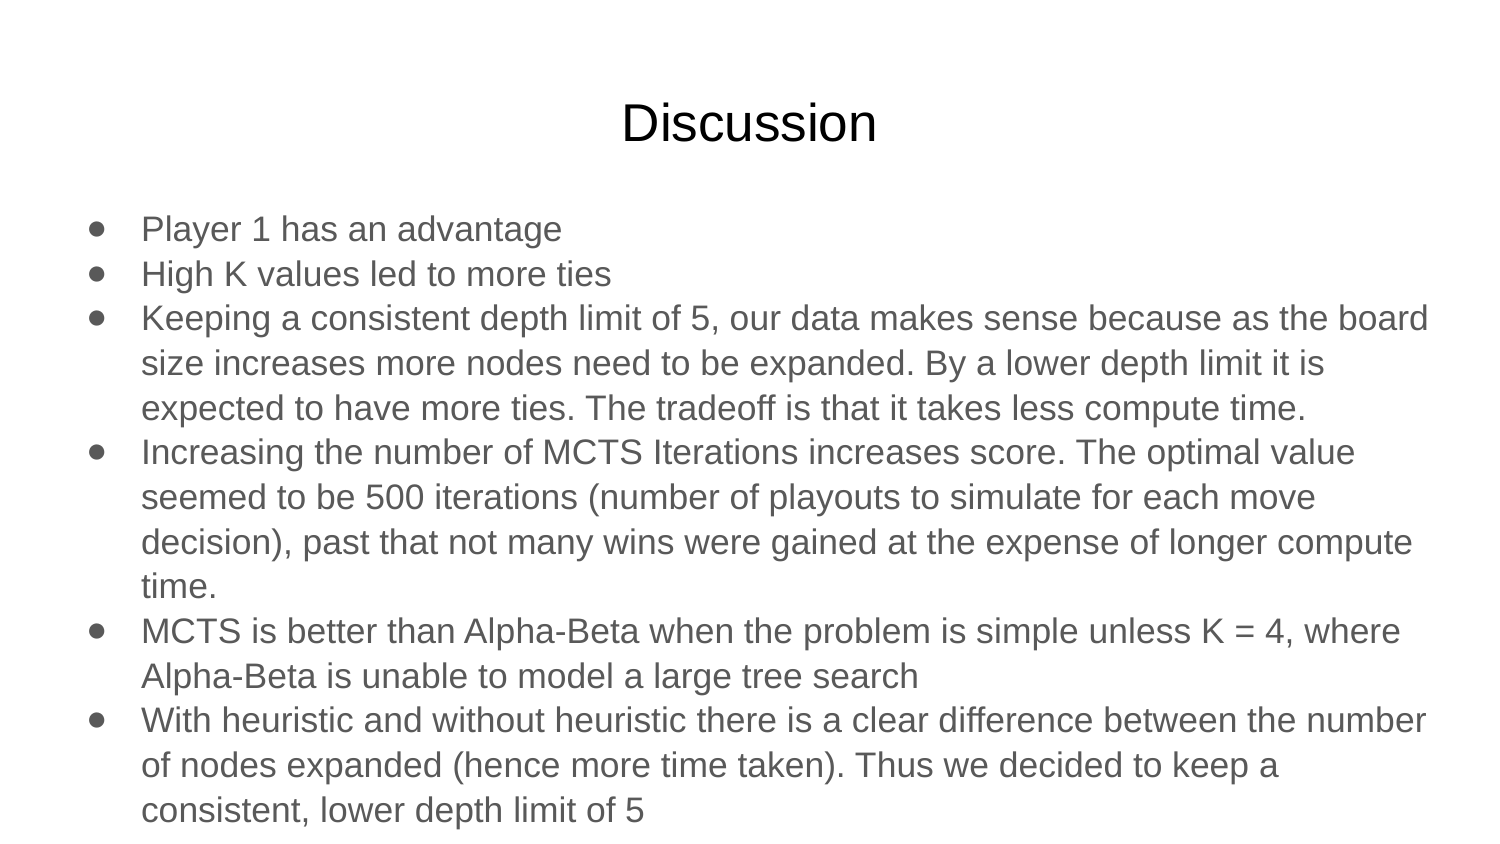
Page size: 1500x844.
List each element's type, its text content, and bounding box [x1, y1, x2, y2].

list Player 1 has an advantage High K values led to more ties Keeping a consistent depth limit of 5, our data makes sense because as the board size increases more nodes need to be expanded. By a lower depth limit it is expected to have more ties. The tradeoff is that it takes less compute time. Increasing the number of MCTS Iterations increases score. The optimal value seemed to be 500 iterations (number of playouts to simulate for each move decision), past that not many wins were gained at the expense of longer compute time. MCTS is better than Alpha-Beta when the problem is simple unless K = 4, where Alpha-Beta is unable to model a large tree search With heuristic and without heuristic there is a clear difference between the number of nodes expanded (hence more time taken). Thus we decided to keep a consistent, lower depth limit of 5 [51, 189, 1449, 750]
title Discussion [51, 72, 1449, 167]
